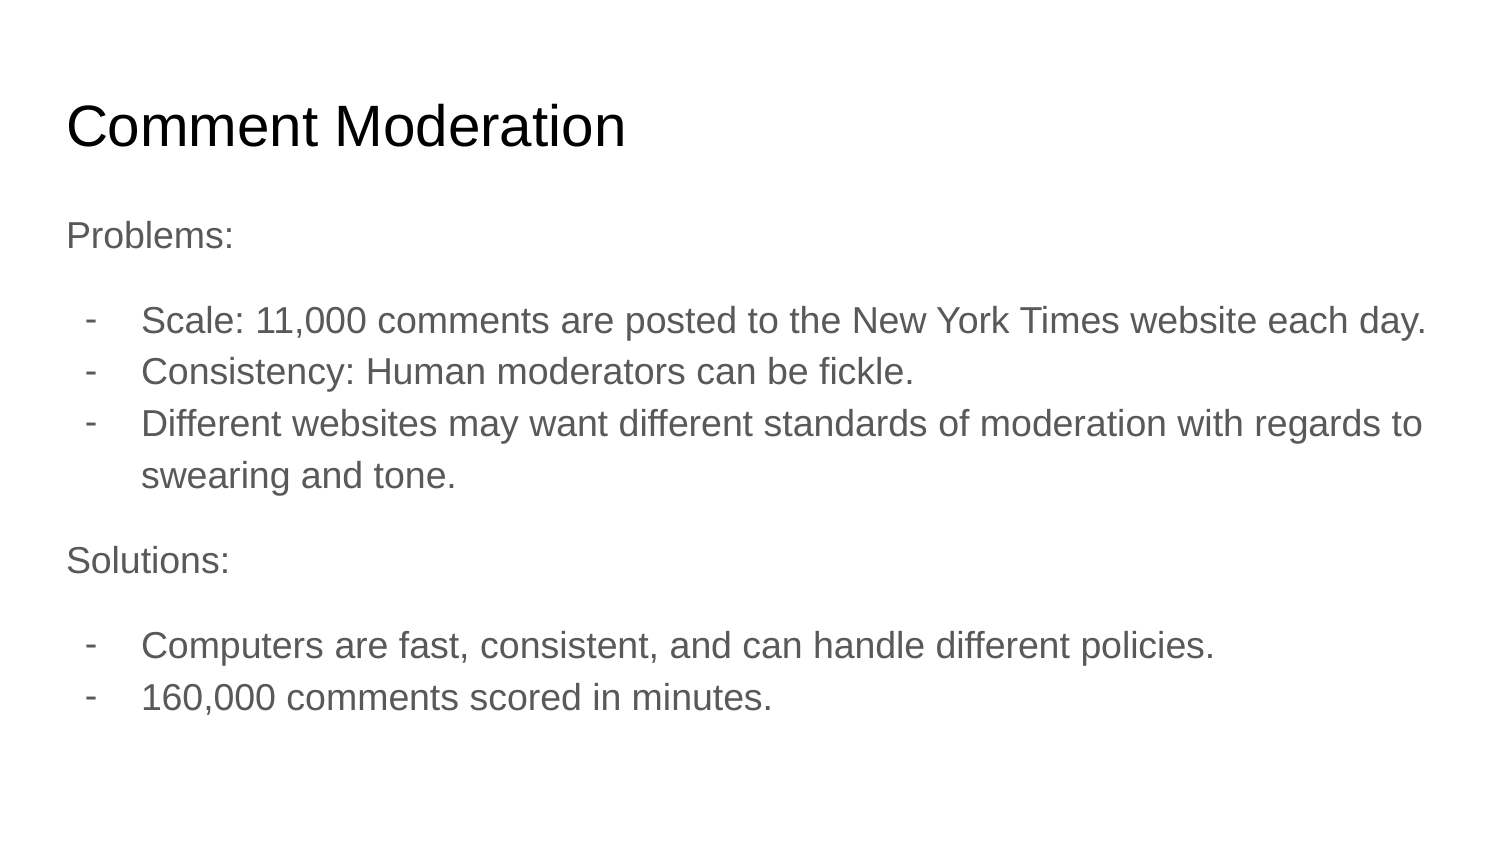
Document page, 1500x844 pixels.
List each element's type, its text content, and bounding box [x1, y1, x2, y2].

title Comment Moderation [51, 72, 1449, 167]
list Problems: Scale: 11,000 comments are posted to the New York Times website each day. Consistency: Human moderators can be fickle. Different websites may want different standards of moderation with regards to swearing and tone. Solutions: Computers are fast, consistent, and can handle different policies. 160,000 comments scored in minutes. [51, 189, 1449, 750]
